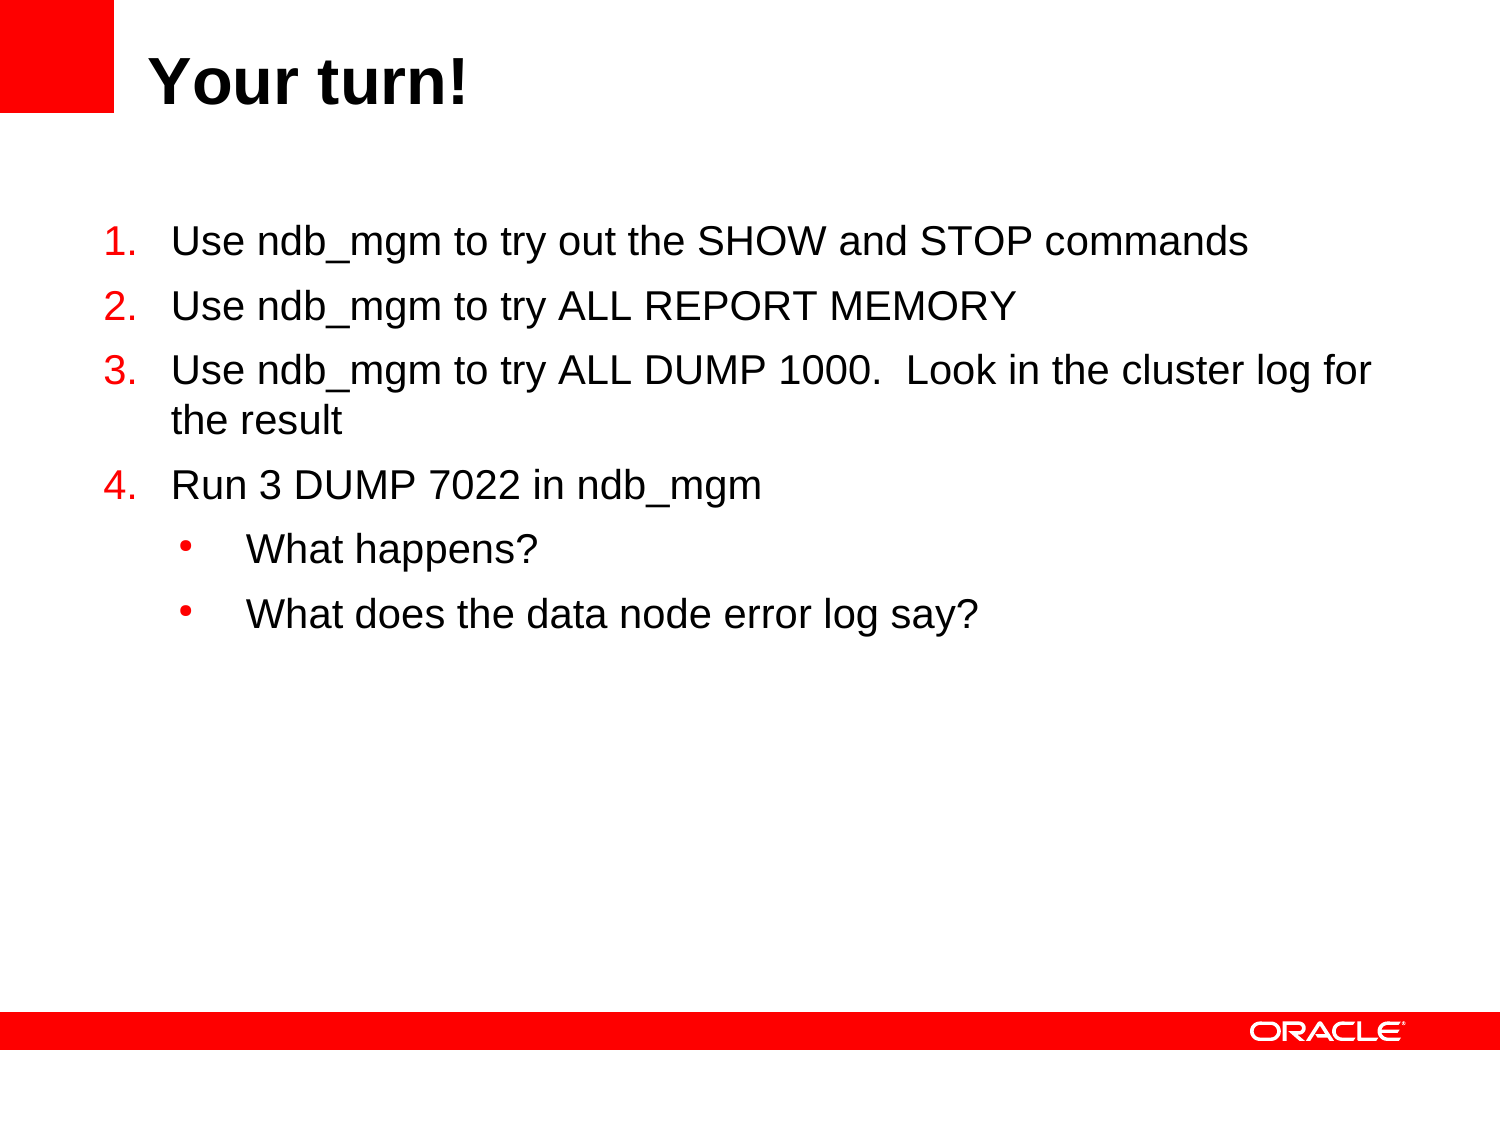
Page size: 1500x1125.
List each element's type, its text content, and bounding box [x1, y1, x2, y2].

text_box Use ndb_mgm to try out the SHOW and STOP commands Use ndb_mgm to try ALL REPORT MEMORY Use ndb_mgm to try ALL DUMP 1000. Look in the cluster log for the result Run 3 DUMP 7022 in ndb_mgm What happens? What does the data node error log say? [88, 206, 1388, 645]
title Your turn! [147, 8, 1392, 119]
picture [0, 0, 114, 113]
picture [0, 1012, 1500, 1050]
